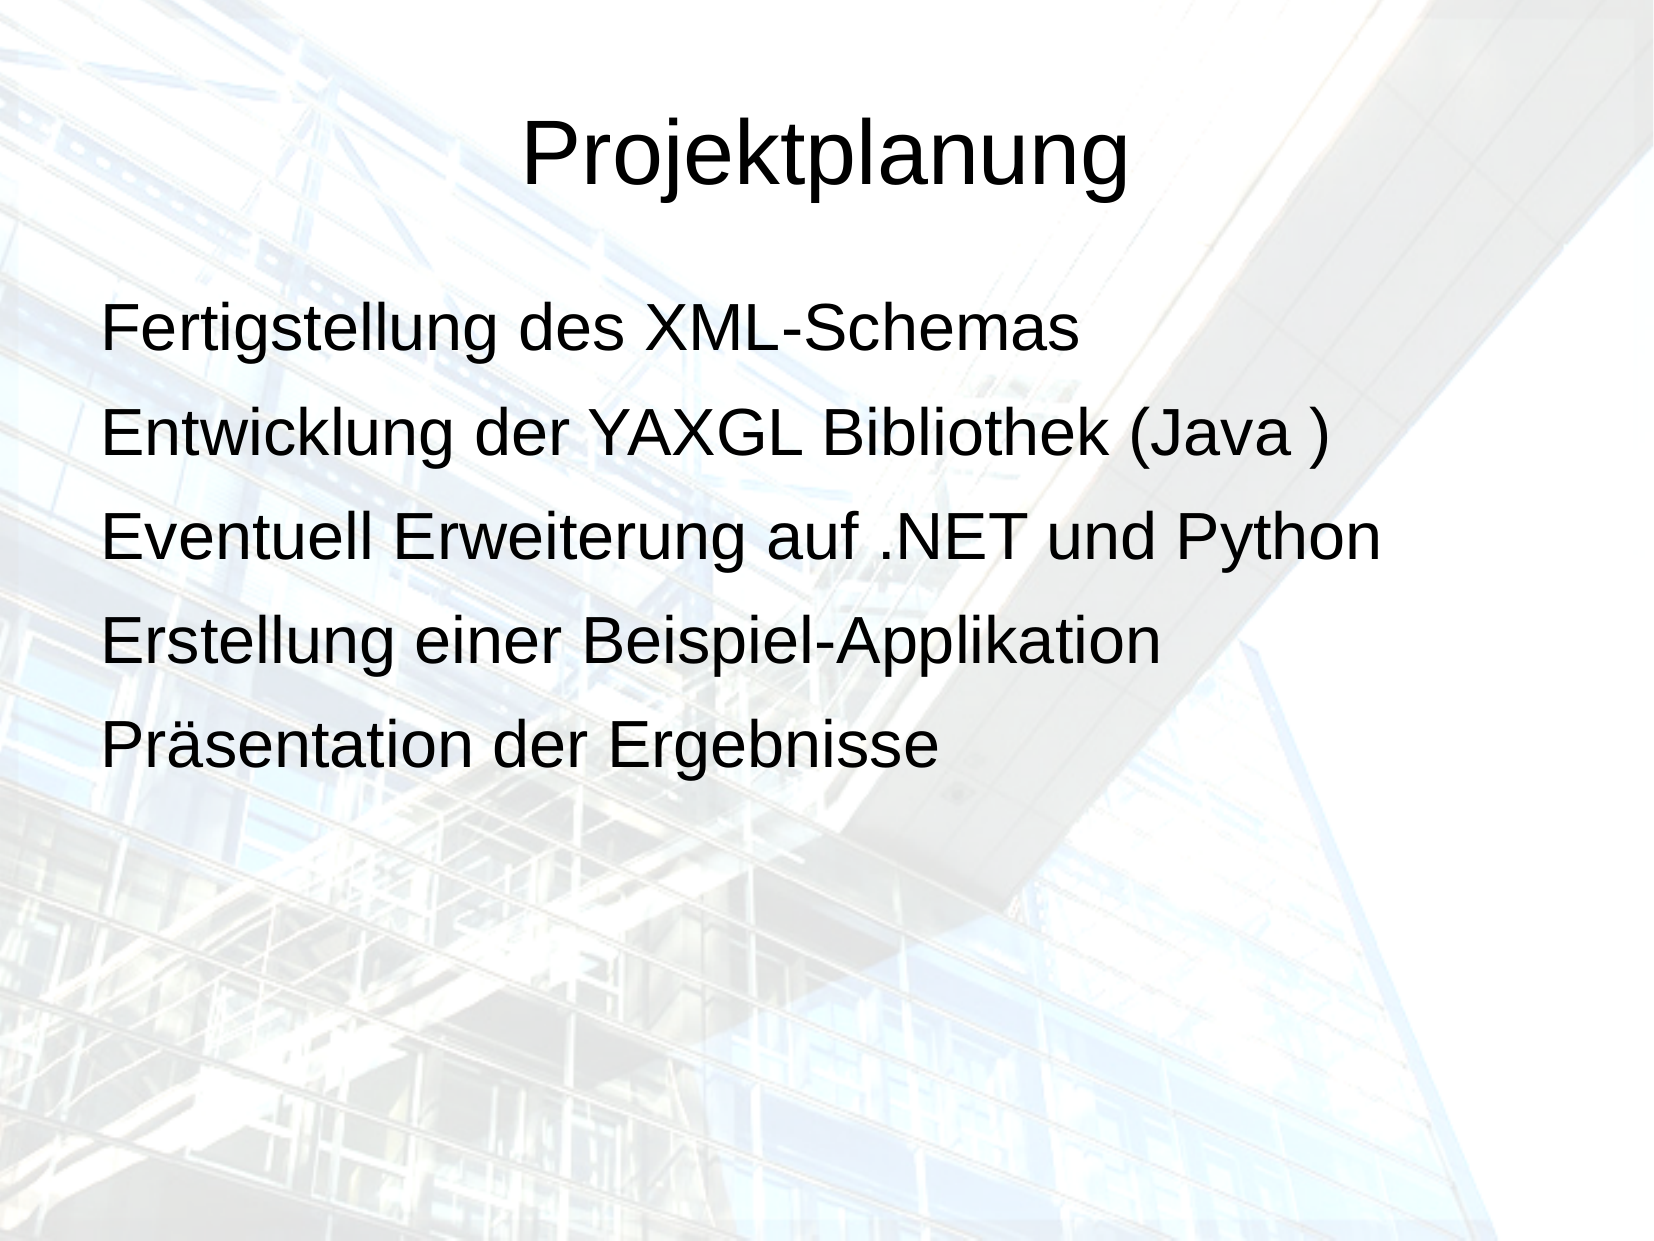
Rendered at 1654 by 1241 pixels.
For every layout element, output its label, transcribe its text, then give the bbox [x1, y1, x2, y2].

title Projektplanung [82, 56, 1571, 250]
picture [0, 0, 1654, 1241]
list Fertigstellung des XML-Schemas Entwicklung der YAXGL Bibliothek (Java ) Eventuell Erweiterung auf .NET und Python Erstellung einer Beispiel-Applikation Präsentation der Ergebnisse [82, 290, 1571, 1094]
